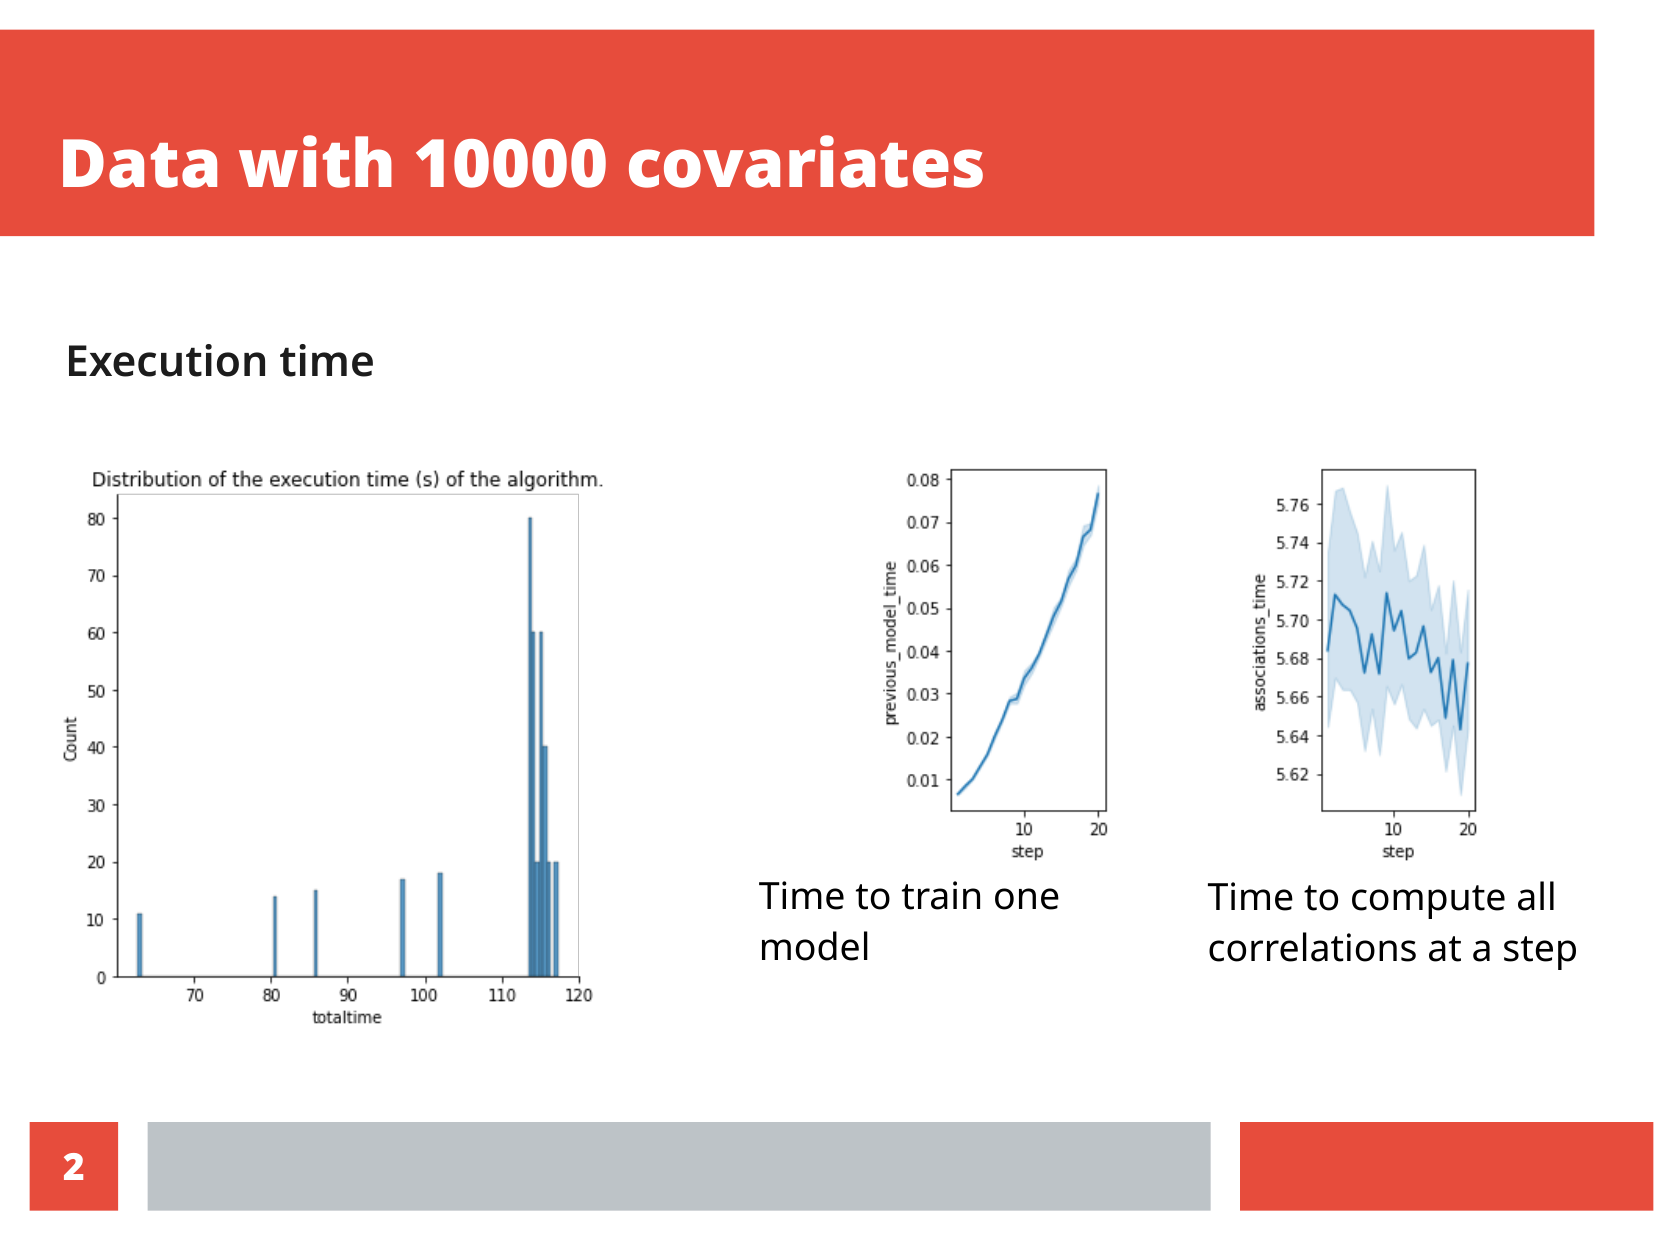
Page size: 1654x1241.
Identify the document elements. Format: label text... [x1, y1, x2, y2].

list Execution time [64, 330, 615, 390]
picture [871, 460, 1489, 870]
picture [53, 460, 615, 1036]
text_box Time to train one model [744, 862, 1097, 965]
text_box Time to compute all correlations at a step [1192, 862, 1622, 965]
title Data with 10000 covariates [59, 59, 1595, 207]
